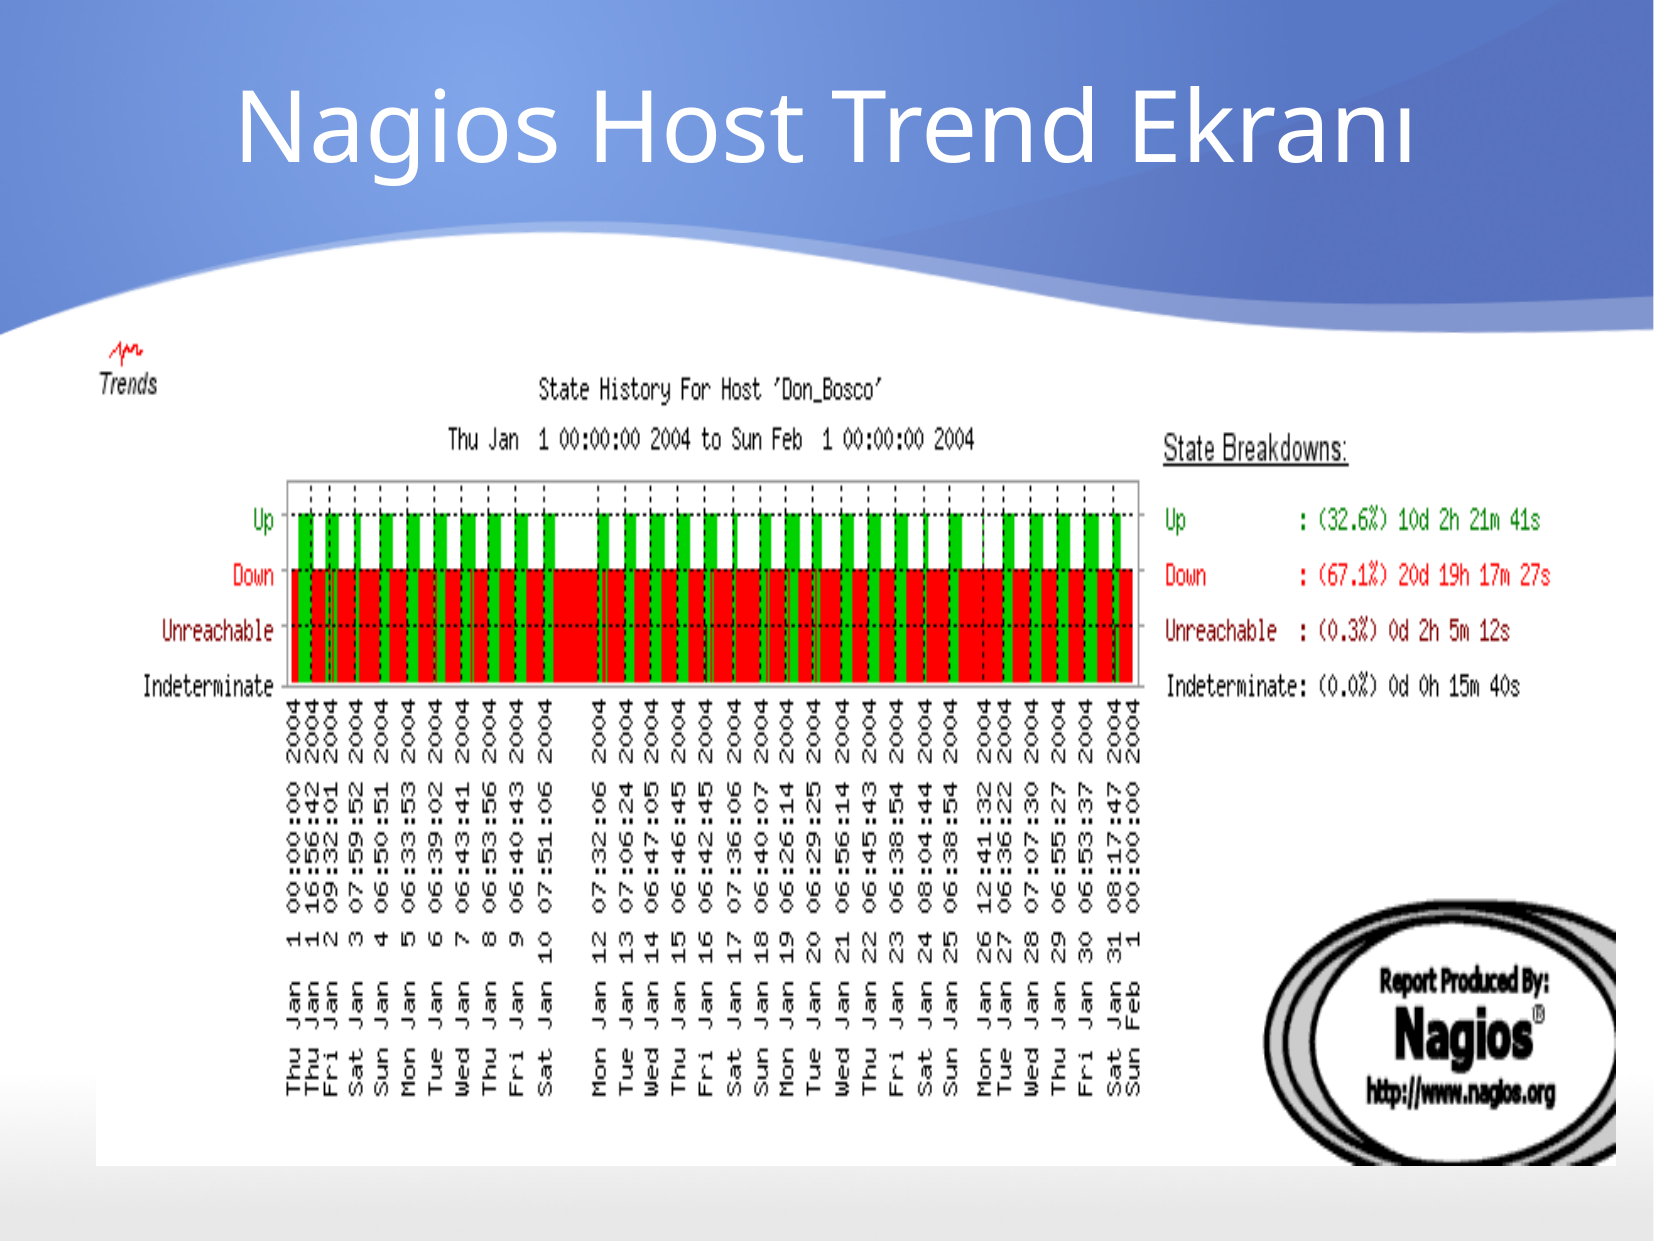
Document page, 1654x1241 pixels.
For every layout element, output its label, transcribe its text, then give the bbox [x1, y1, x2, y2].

title Nagios Host Trend Ekranı [82, 19, 1571, 228]
picture [0, 0, 1654, 1241]
